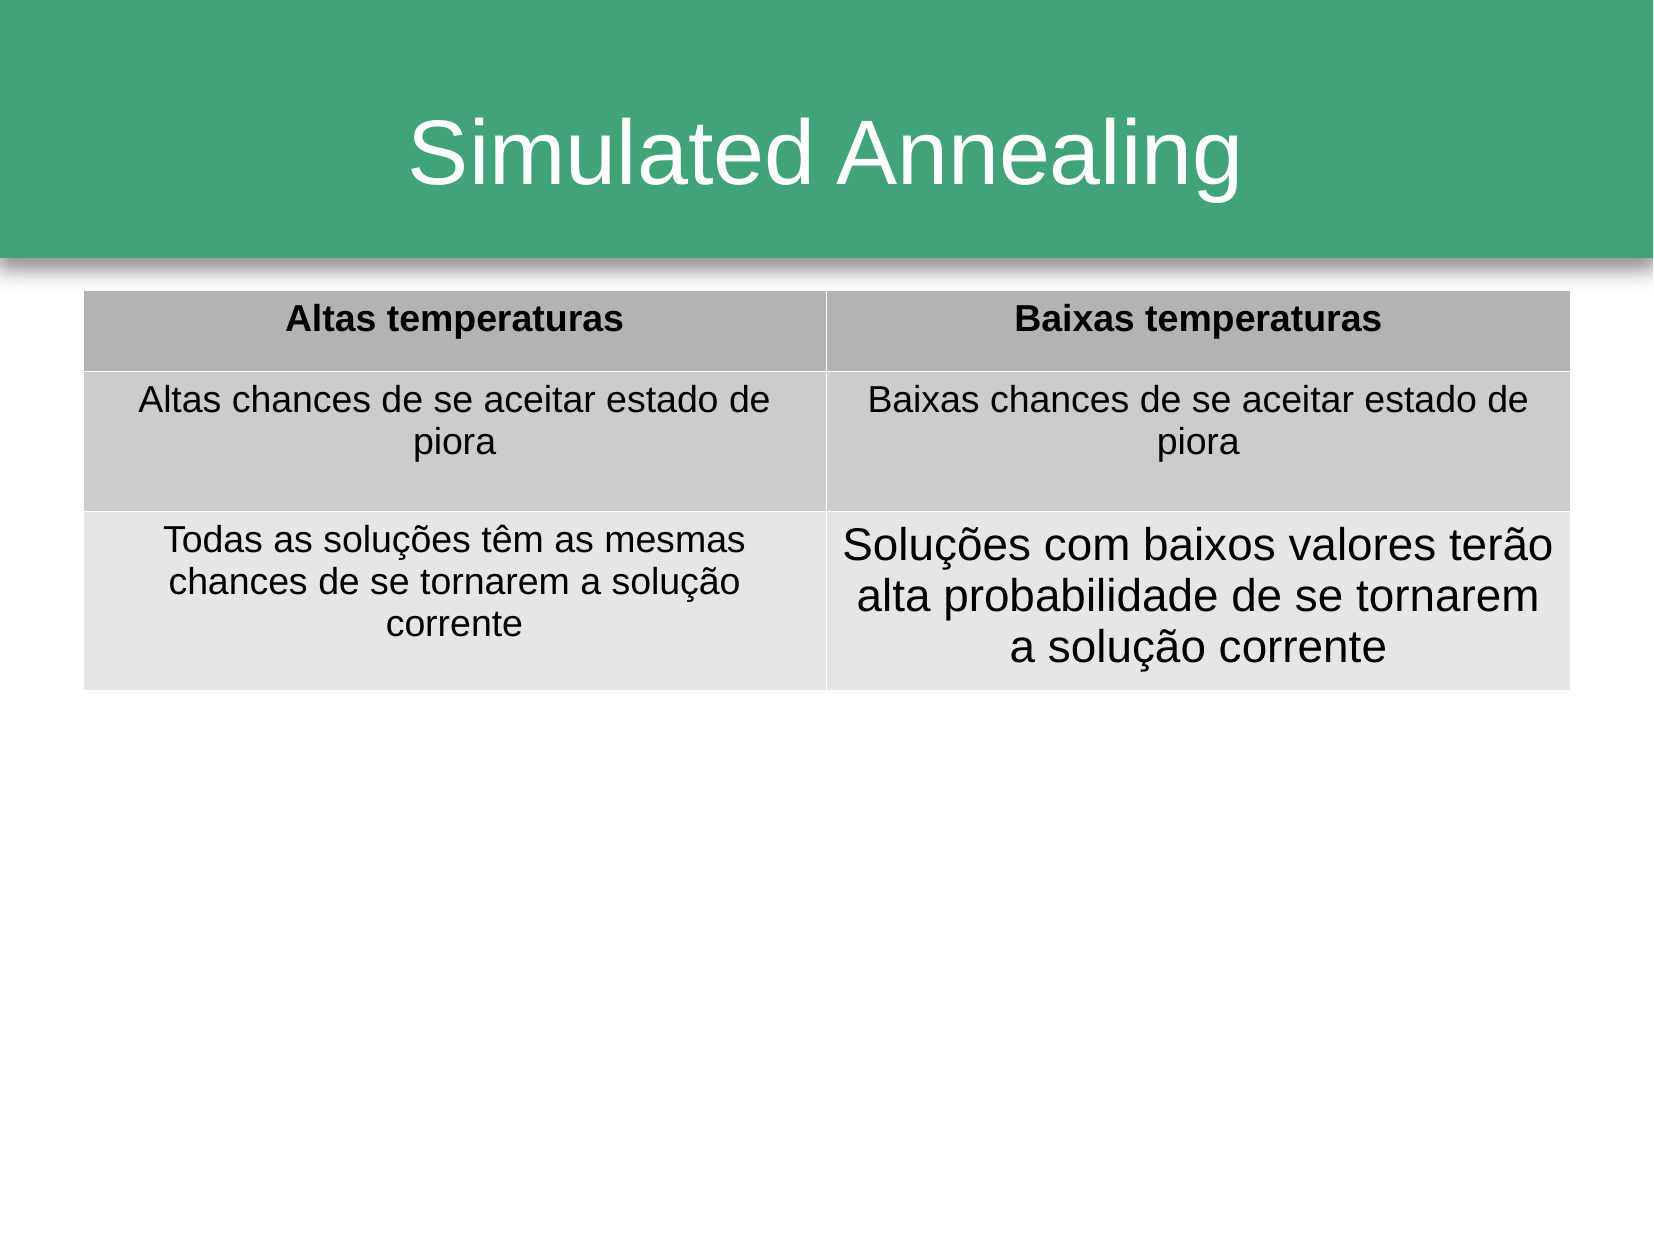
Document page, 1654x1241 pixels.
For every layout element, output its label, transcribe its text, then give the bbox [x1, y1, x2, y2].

table_cell Altas chances de se aceitar estado de piora [84, 372, 826, 511]
table_cell Baixas chances de se aceitar estado de piora [827, 372, 1570, 511]
table_cell Soluções com baixos valores terão alta probabilidade de se tornarem a solução corrente [827, 512, 1570, 690]
title Simulated Annealing [82, 49, 1571, 257]
picture [0, 0, 1654, 1241]
table_header Baixas temperaturas [827, 291, 1570, 371]
table_header Altas temperaturas [84, 291, 826, 371]
table_cell Todas as soluções têm as mesmas chances de se tornarem a solução corrente [84, 512, 826, 690]
